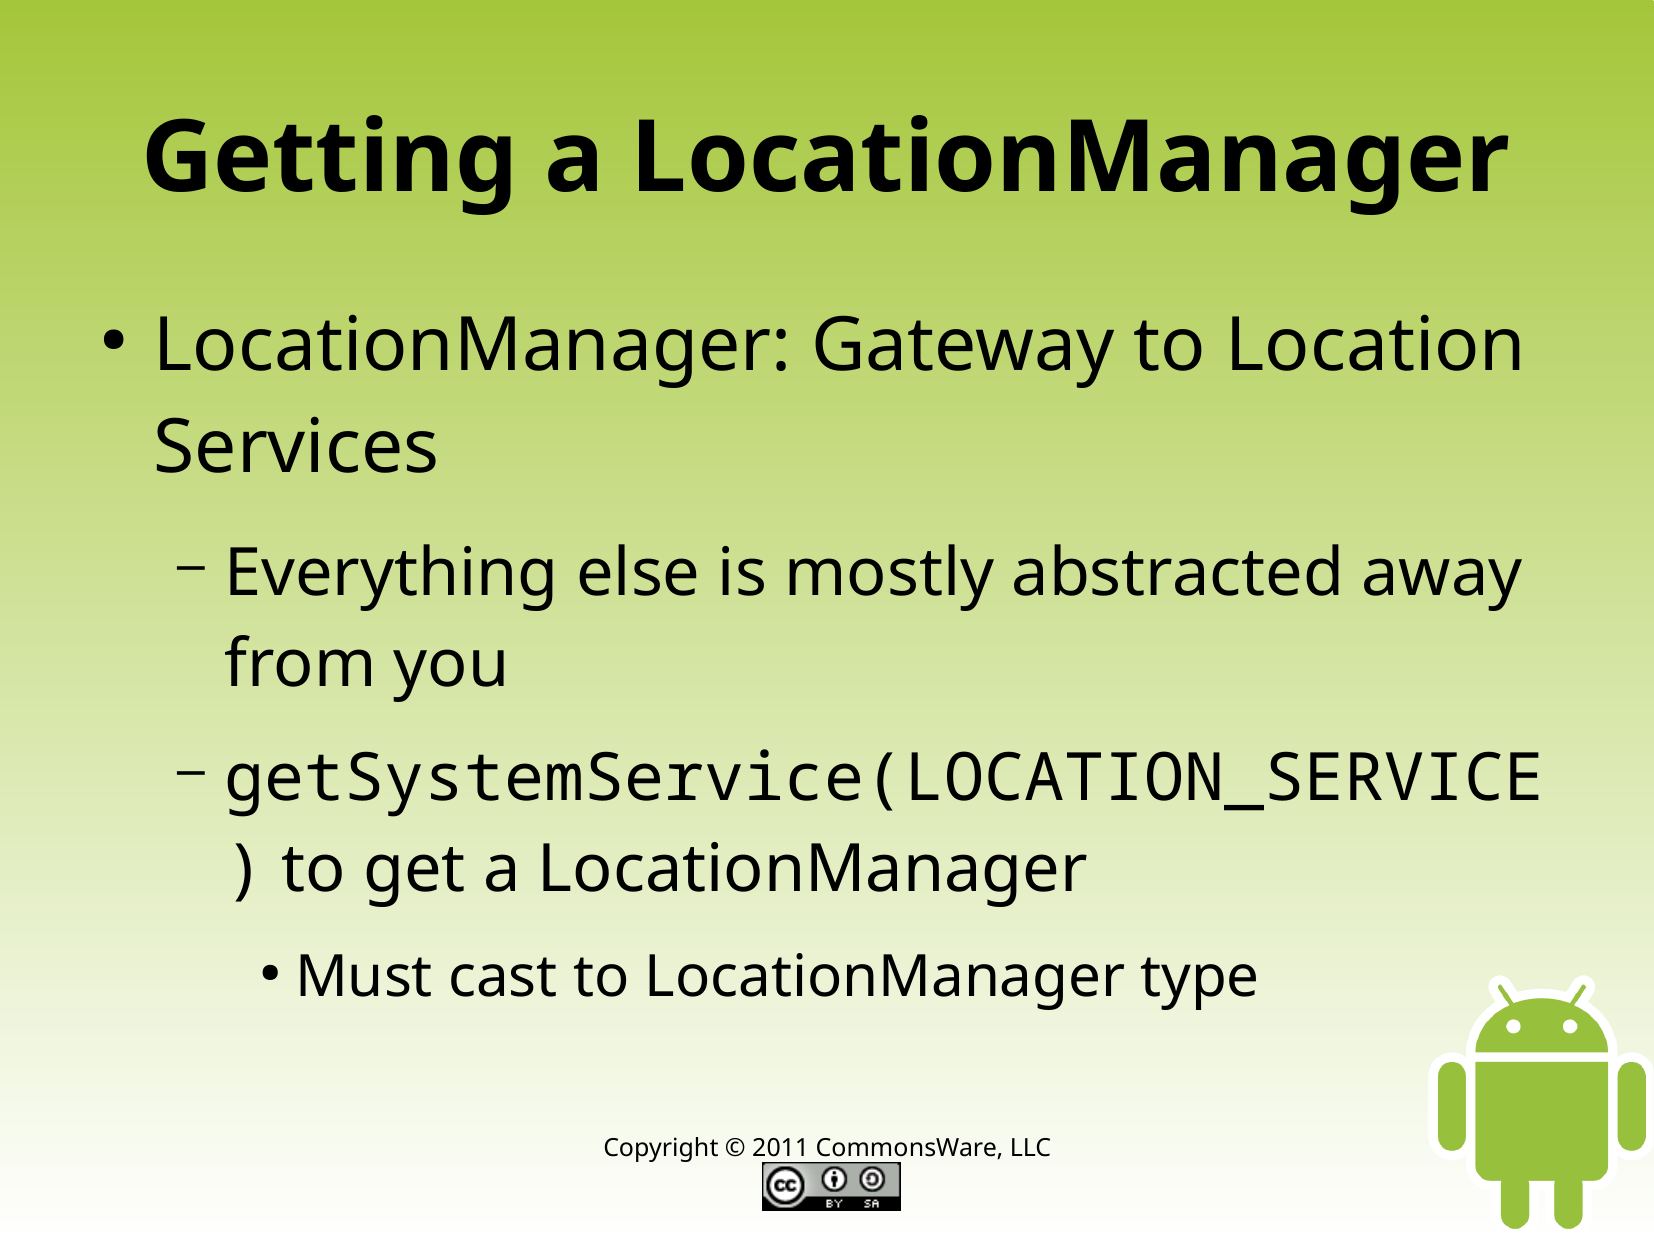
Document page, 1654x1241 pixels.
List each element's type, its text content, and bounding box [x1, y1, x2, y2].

picture [762, 1162, 901, 1211]
title Getting a LocationManager [82, 49, 1571, 257]
list LocationManager: Gateway to Location Services Everything else is mostly abstracted away from you getSystemService(LOCATION_SERVICE) to get a LocationManager Must cast to LocationManager type [82, 290, 1571, 1109]
picture [1428, 975, 1654, 1238]
